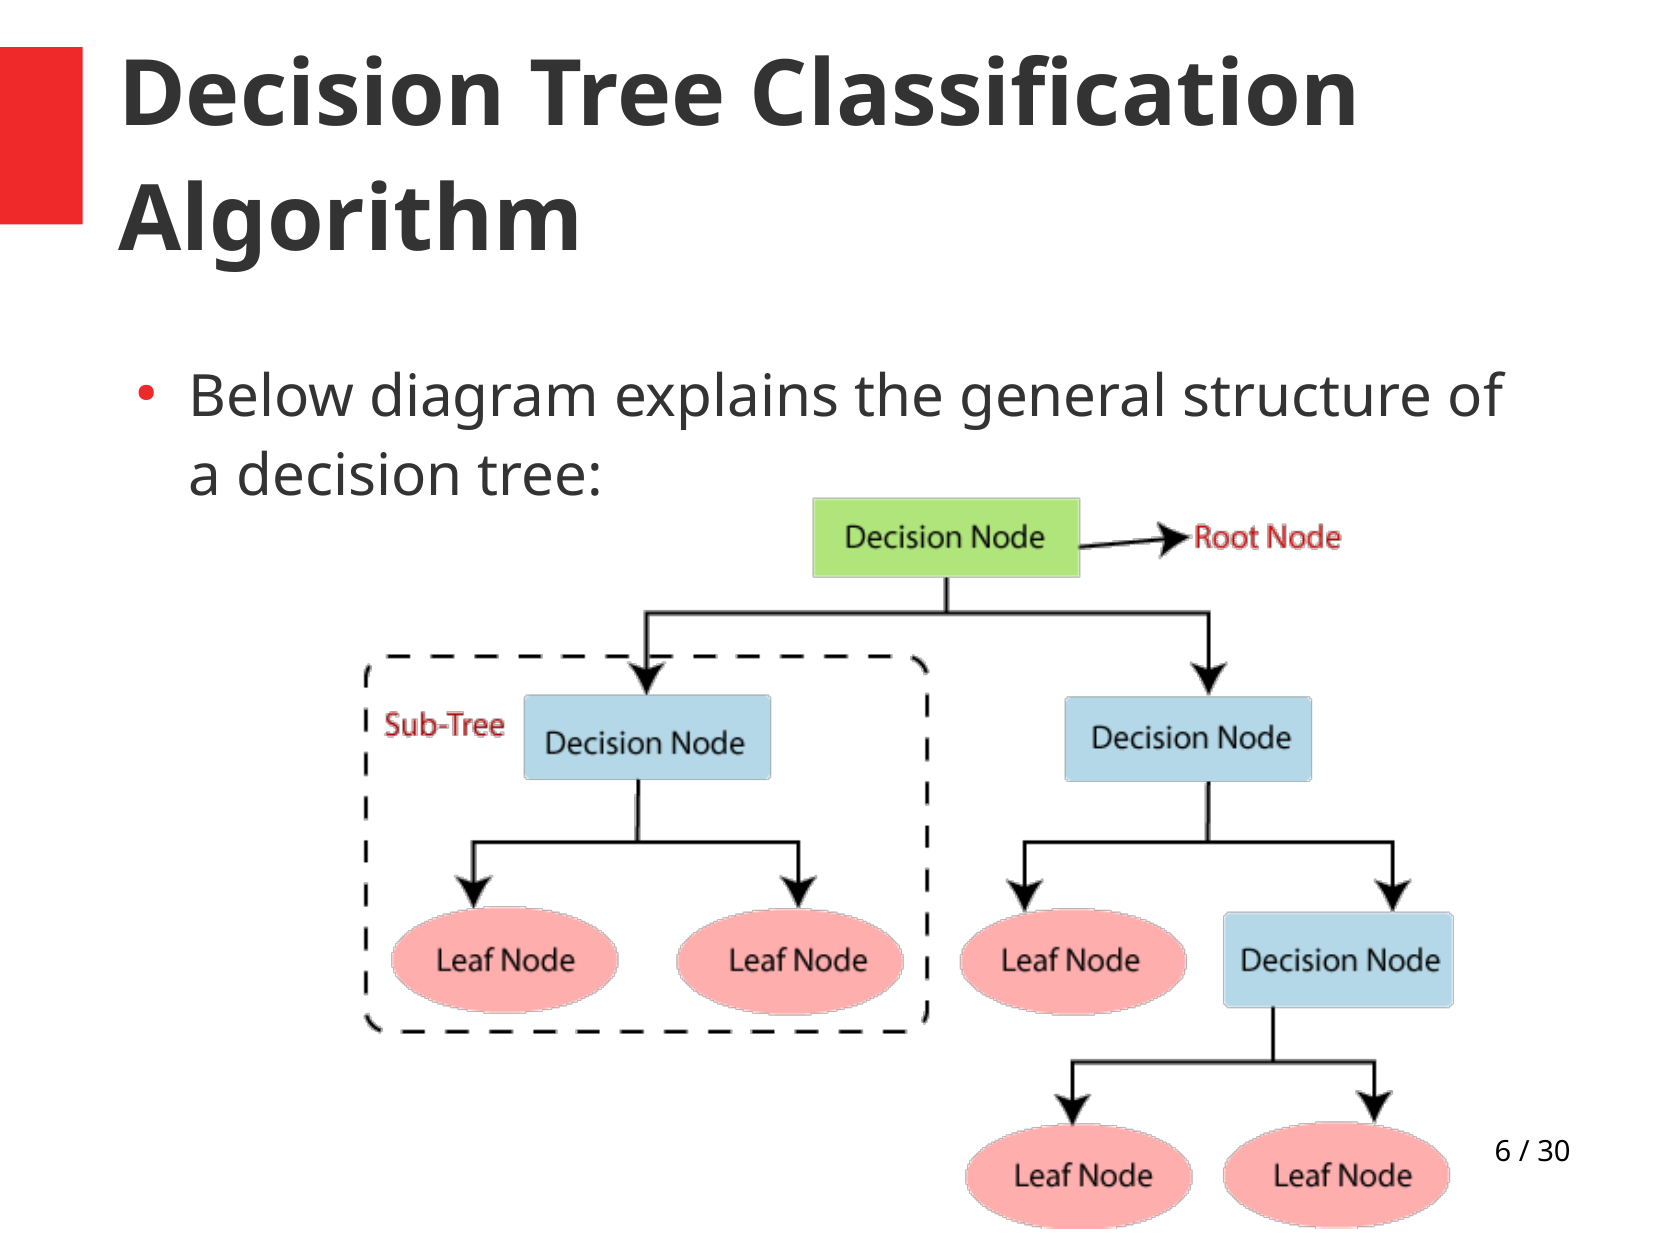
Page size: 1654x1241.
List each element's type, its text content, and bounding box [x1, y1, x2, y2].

list Below diagram explains the general structure of a decision tree: [118, 354, 1536, 1074]
title Decision Tree Classification Algorithm [118, 28, 1571, 278]
picture [359, 493, 1463, 1229]
